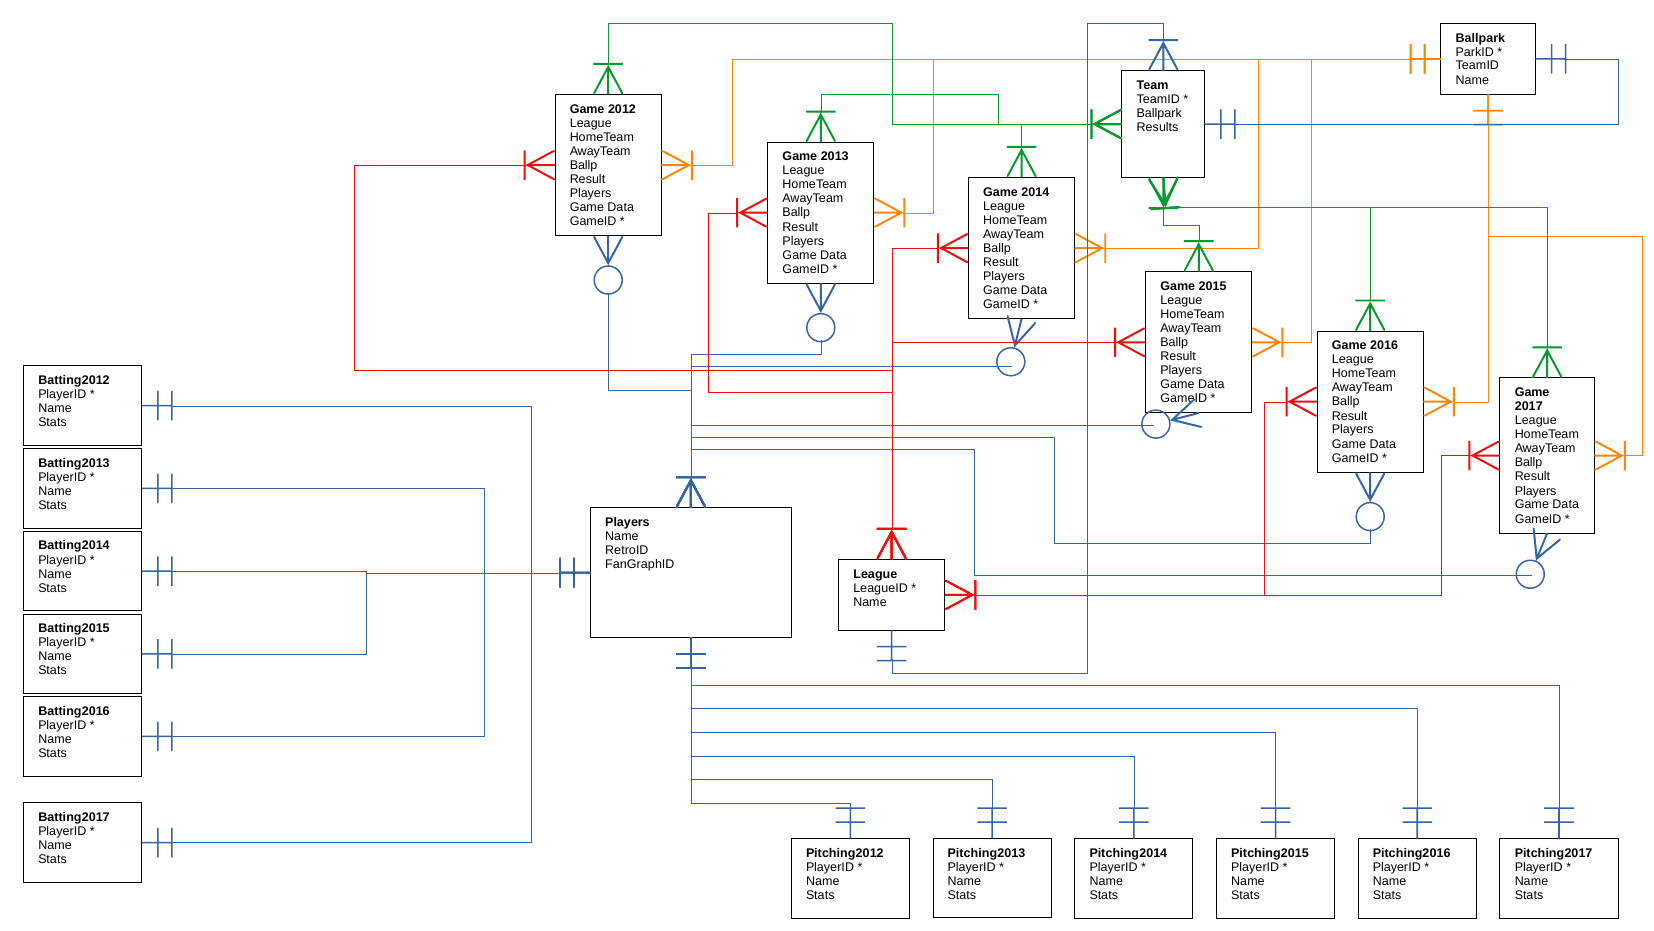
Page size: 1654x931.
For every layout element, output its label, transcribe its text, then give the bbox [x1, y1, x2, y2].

text_box Pitching2013 PlayerID * Name Stats [933, 838, 1052, 918]
text_box Game 2013 League HomeTeam AwayTeam Ballp Result Players Game Data GameID * [767, 142, 874, 284]
text_box Players Name RetroID FanGraphID [590, 507, 792, 638]
text_box League LeagueID * Name [838, 559, 945, 631]
text_box Batting2014 PlayerID * Name Stats [23, 531, 142, 611]
text_box Game 2017 League HomeTeam AwayTeam Ballp Result Players Game Data GameID * [1499, 377, 1595, 534]
text_box Batting2015 PlayerID * Name Stats [23, 614, 142, 694]
text_box Pitching2014 PlayerID * Name Stats [1074, 838, 1193, 919]
text_box Game 2016 League HomeTeam AwayTeam Ballp Result Players Game Data GameID * [1317, 331, 1424, 473]
text_box Game 2012 League HomeTeam AwayTeam Ballp Result Players Game Data GameID * [555, 94, 662, 236]
text_box Batting2017 PlayerID * Name Stats [23, 802, 142, 883]
text_box Game 2014 League HomeTeam AwayTeam Ballp Result Players Game Data GameID * [968, 177, 1075, 319]
text_box Team TeamID * Ballpark Results [1121, 70, 1205, 178]
text_box Pitching2017 PlayerID * Name Stats [1499, 838, 1619, 919]
text_box Ballpark ParkID * TeamID Name [1440, 23, 1536, 95]
text_box Batting2013 PlayerID * Name Stats [23, 448, 142, 529]
text_box Batting2012 PlayerID * Name Stats [23, 365, 142, 446]
text_box Pitching2015 PlayerID * Name Stats [1216, 838, 1335, 919]
text_box Game 2015 League HomeTeam AwayTeam Ballp Result Players Game Data GameID * [1145, 271, 1252, 413]
text_box Pitching2016 PlayerID * Name Stats [1358, 838, 1477, 919]
text_box Batting2016 PlayerID * Name Stats [23, 696, 142, 777]
text_box Pitching2012 PlayerID * Name Stats [791, 838, 910, 919]
